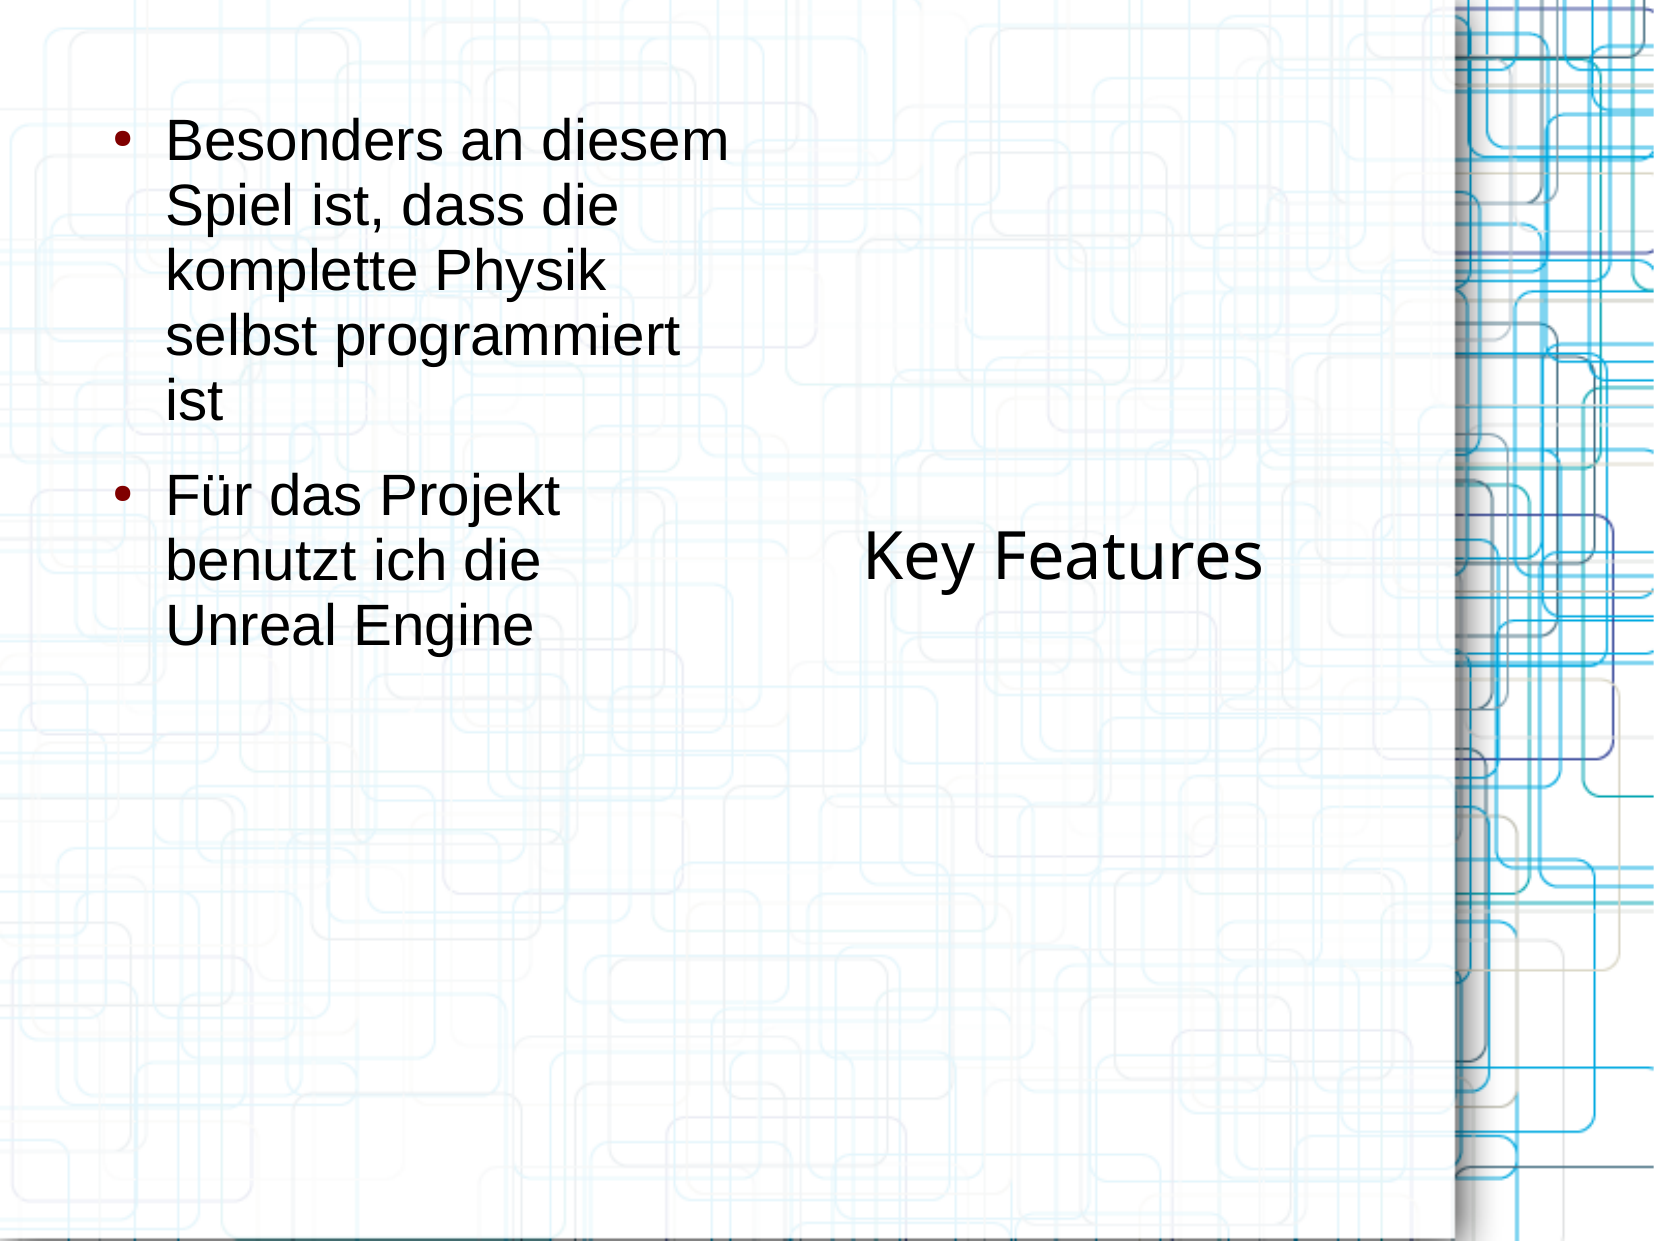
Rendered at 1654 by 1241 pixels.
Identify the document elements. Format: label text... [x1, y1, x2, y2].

picture [0, 0, 1654, 1241]
list Key Features [862, 507, 1418, 1109]
list Besonders an diesem Spiel ist, dass die komplette Physik selbst programmiert ist Für das Projekt benutzt ich die Unreal Engine [94, 107, 746, 1099]
